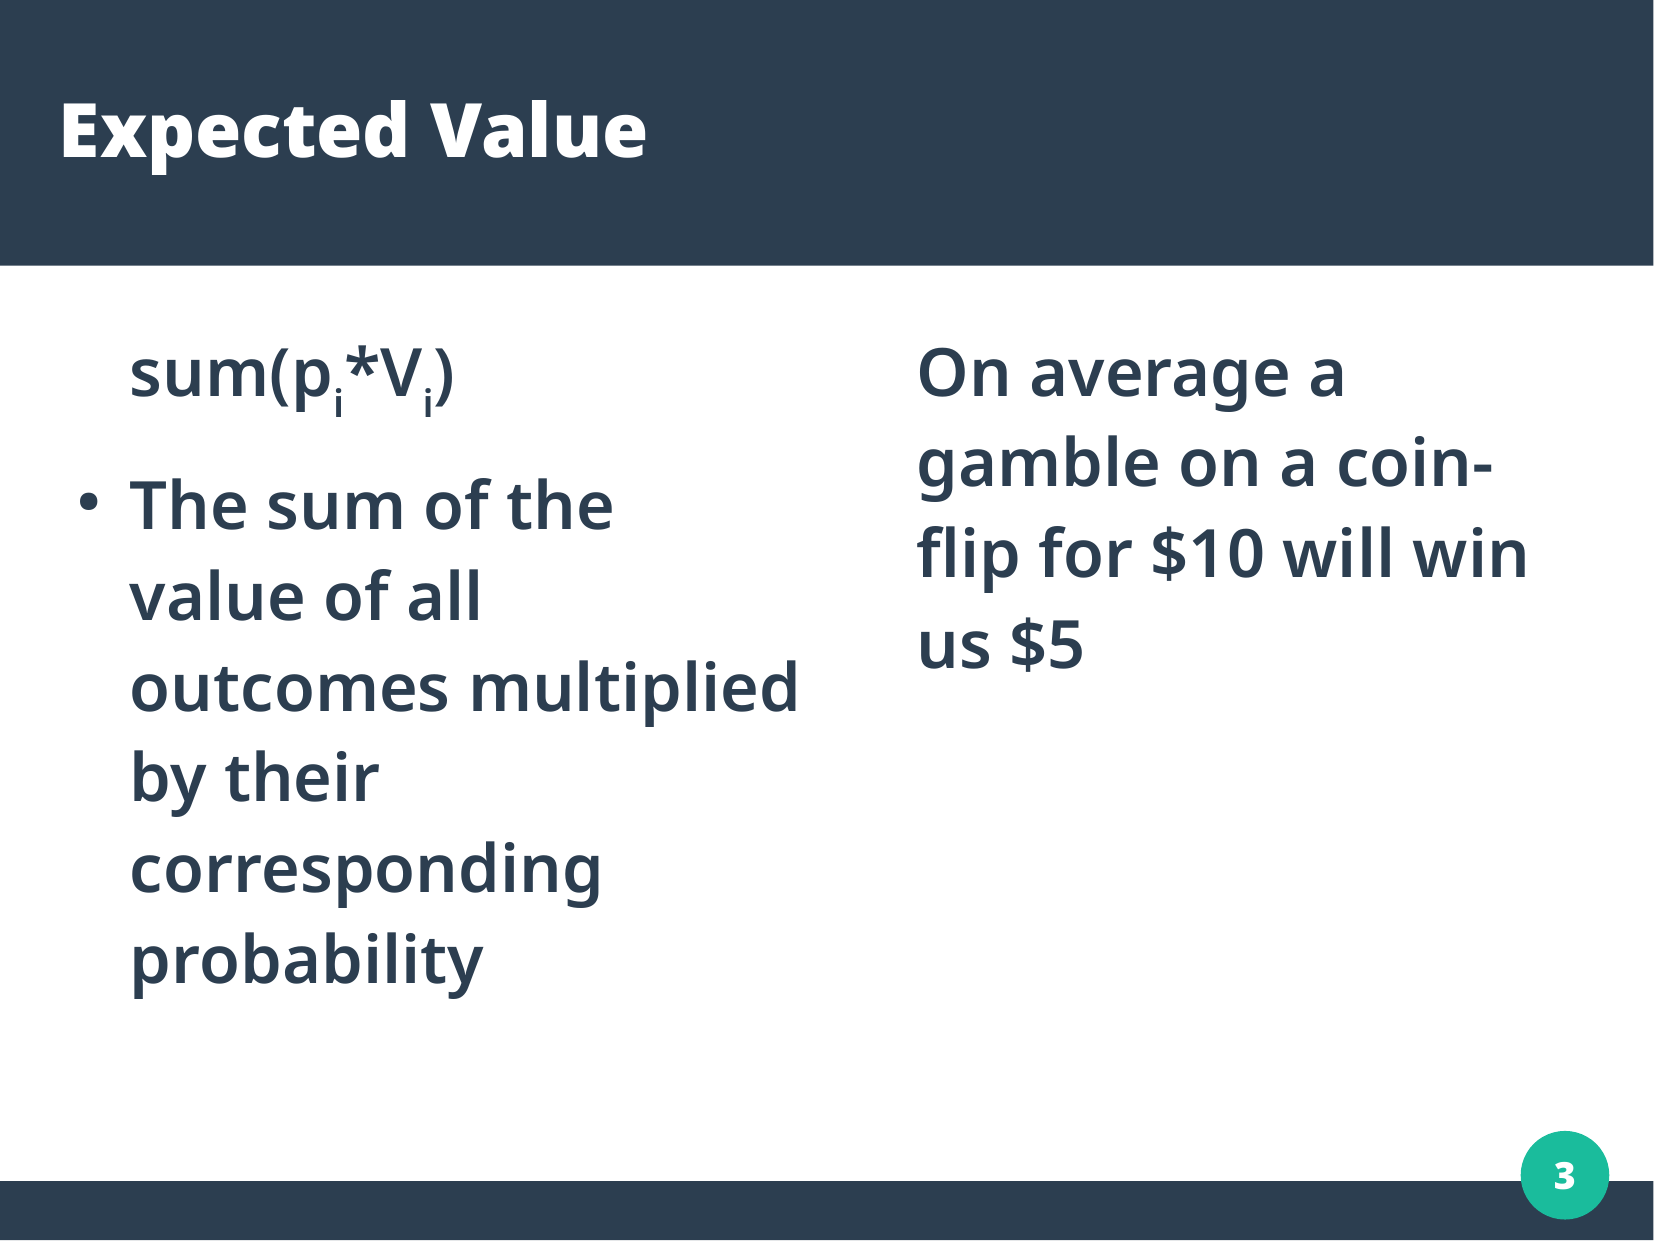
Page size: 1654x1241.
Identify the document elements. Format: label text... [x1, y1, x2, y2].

list sum(pi*Vi) The sum of the value of all outcomes multiplied by their corresponding probability [59, 324, 809, 1152]
list On average a gamble on a coin-flip for $10 will win us $5 [845, 324, 1596, 1152]
title Expected Value [59, 49, 1595, 207]
